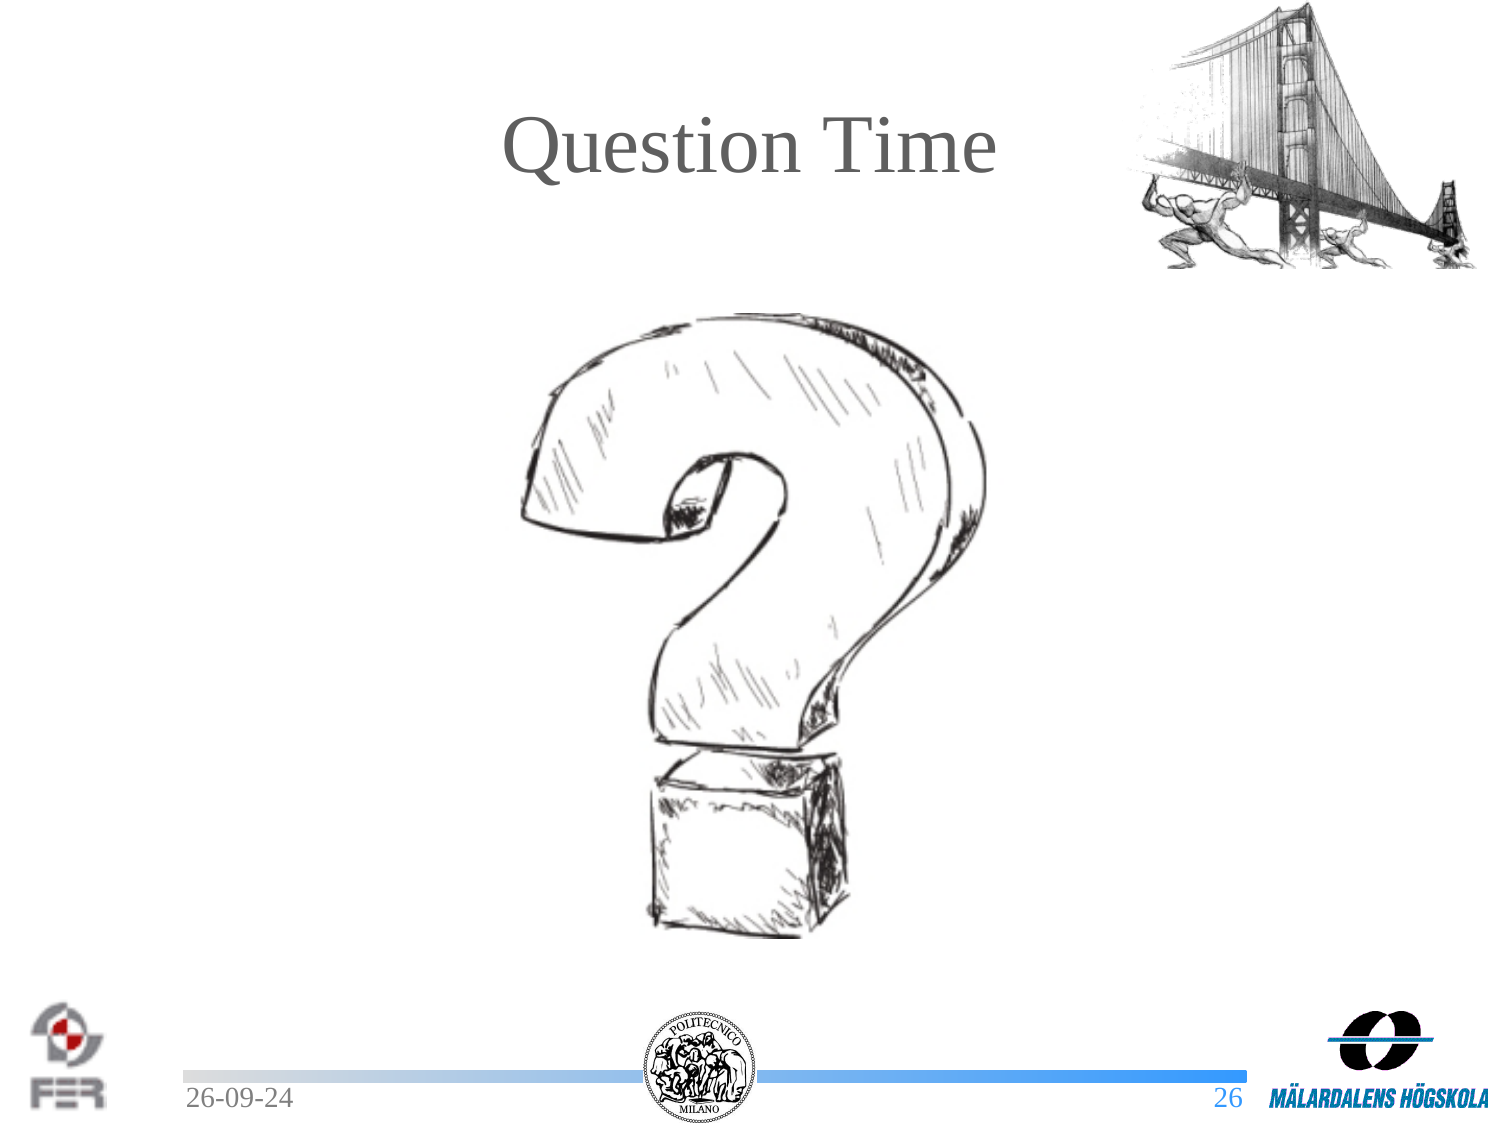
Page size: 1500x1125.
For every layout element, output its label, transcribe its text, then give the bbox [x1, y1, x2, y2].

picture [1122, 0, 1477, 269]
picture [29, 987, 107, 1125]
title Question Time [75, 45, 1122, 233]
picture [1269, 1011, 1488, 1108]
text_box 13-11-06 [171, 1070, 396, 1114]
picture [643, 1011, 757, 1123]
picture [1454, 1091, 1459, 1108]
text_box <numero> [1186, 1070, 1258, 1114]
picture [1368, 1093, 1374, 1104]
picture [440, 313, 1066, 939]
picture [1435, 1096, 1441, 1104]
